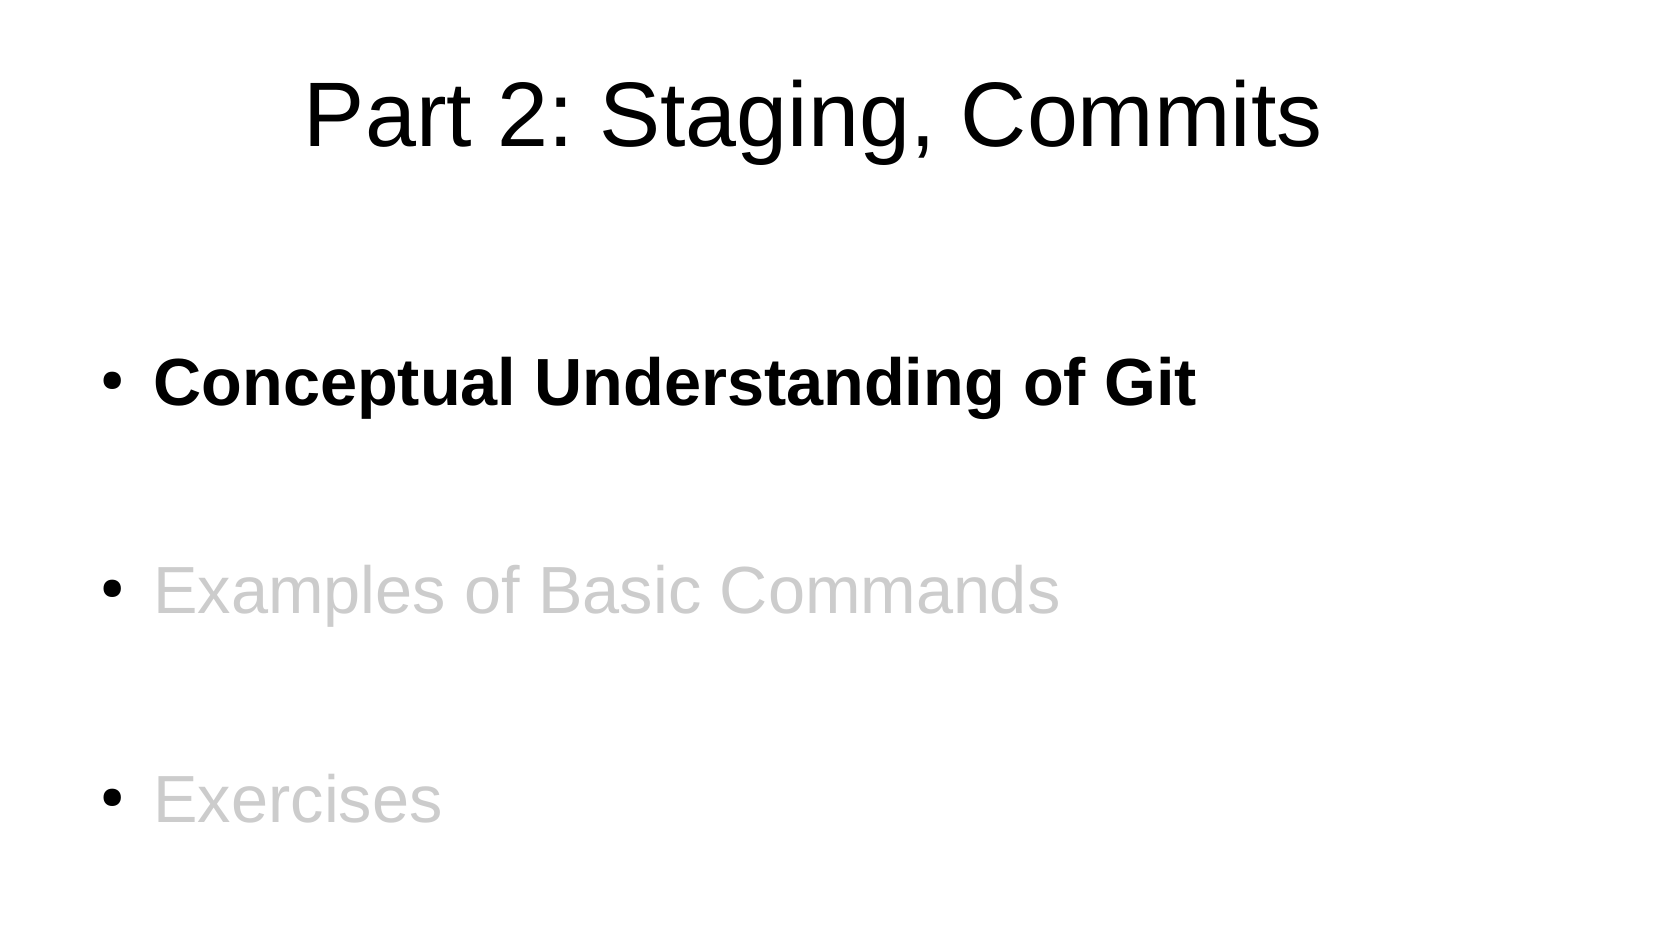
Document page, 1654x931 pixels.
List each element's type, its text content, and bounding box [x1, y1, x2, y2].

list Conceptual Understanding of Git Examples of Basic Commands Exercises [82, 240, 1571, 856]
title Part 2: Staging, Commits [82, 37, 1571, 193]
